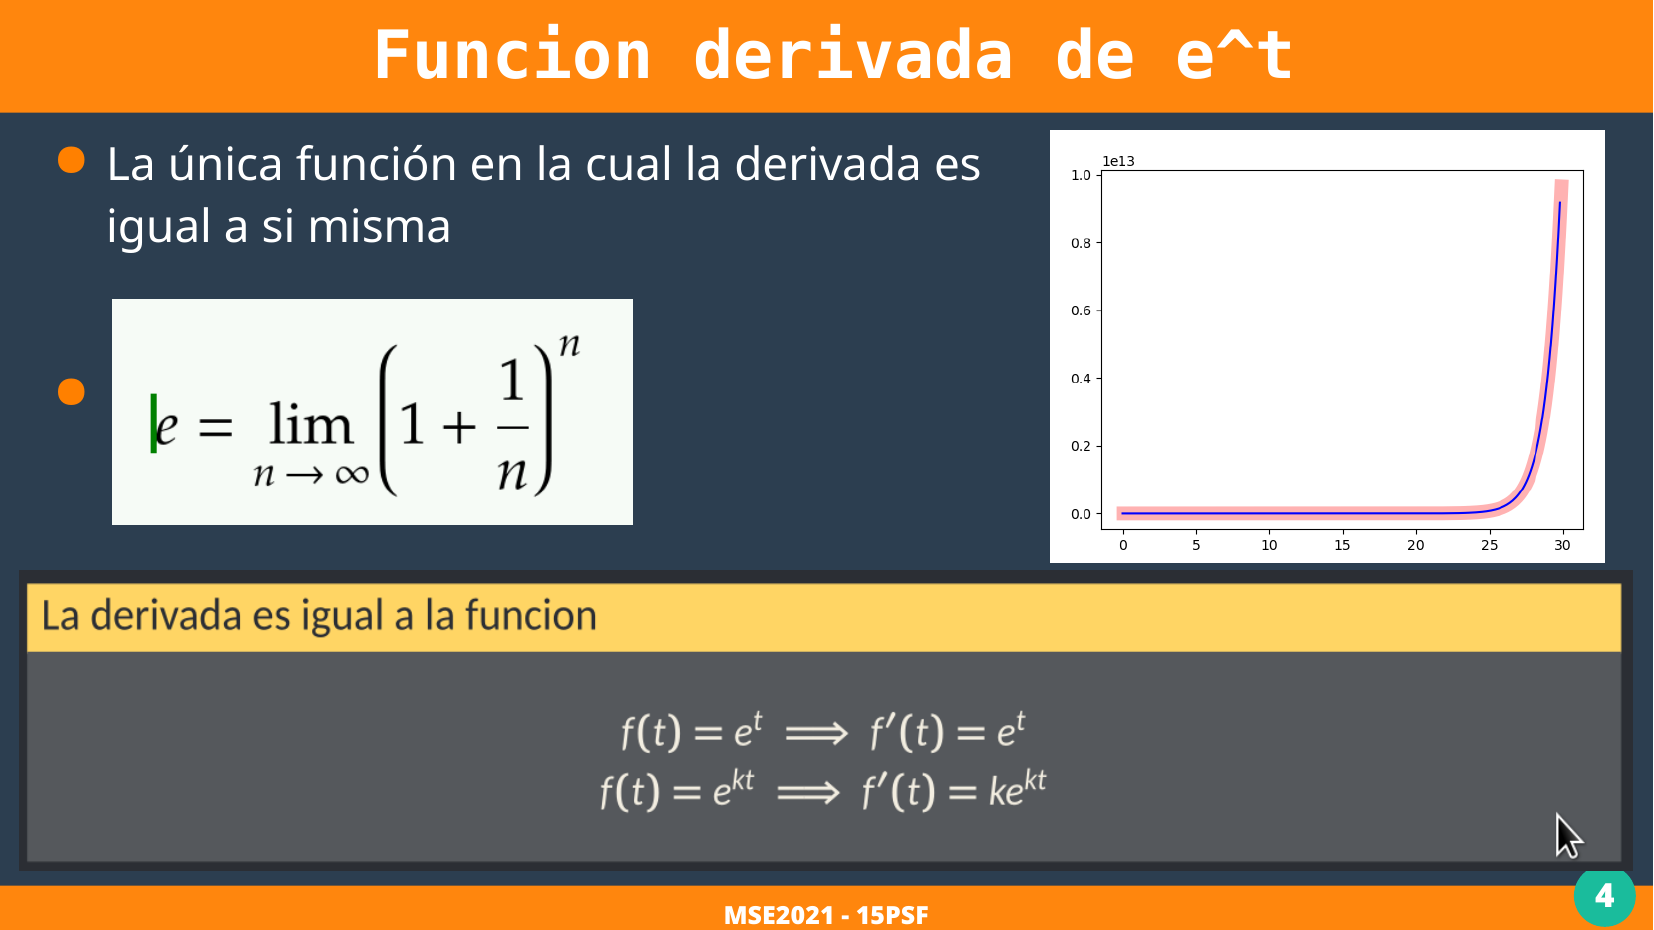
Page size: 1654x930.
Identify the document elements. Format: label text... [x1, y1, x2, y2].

list La única función en la cual la derivada es igual a si misma [35, 131, 1013, 488]
picture [19, 570, 1633, 871]
picture [112, 299, 633, 526]
picture [1050, 130, 1605, 563]
title Funcion derivada de e^t [371, 16, 1653, 113]
